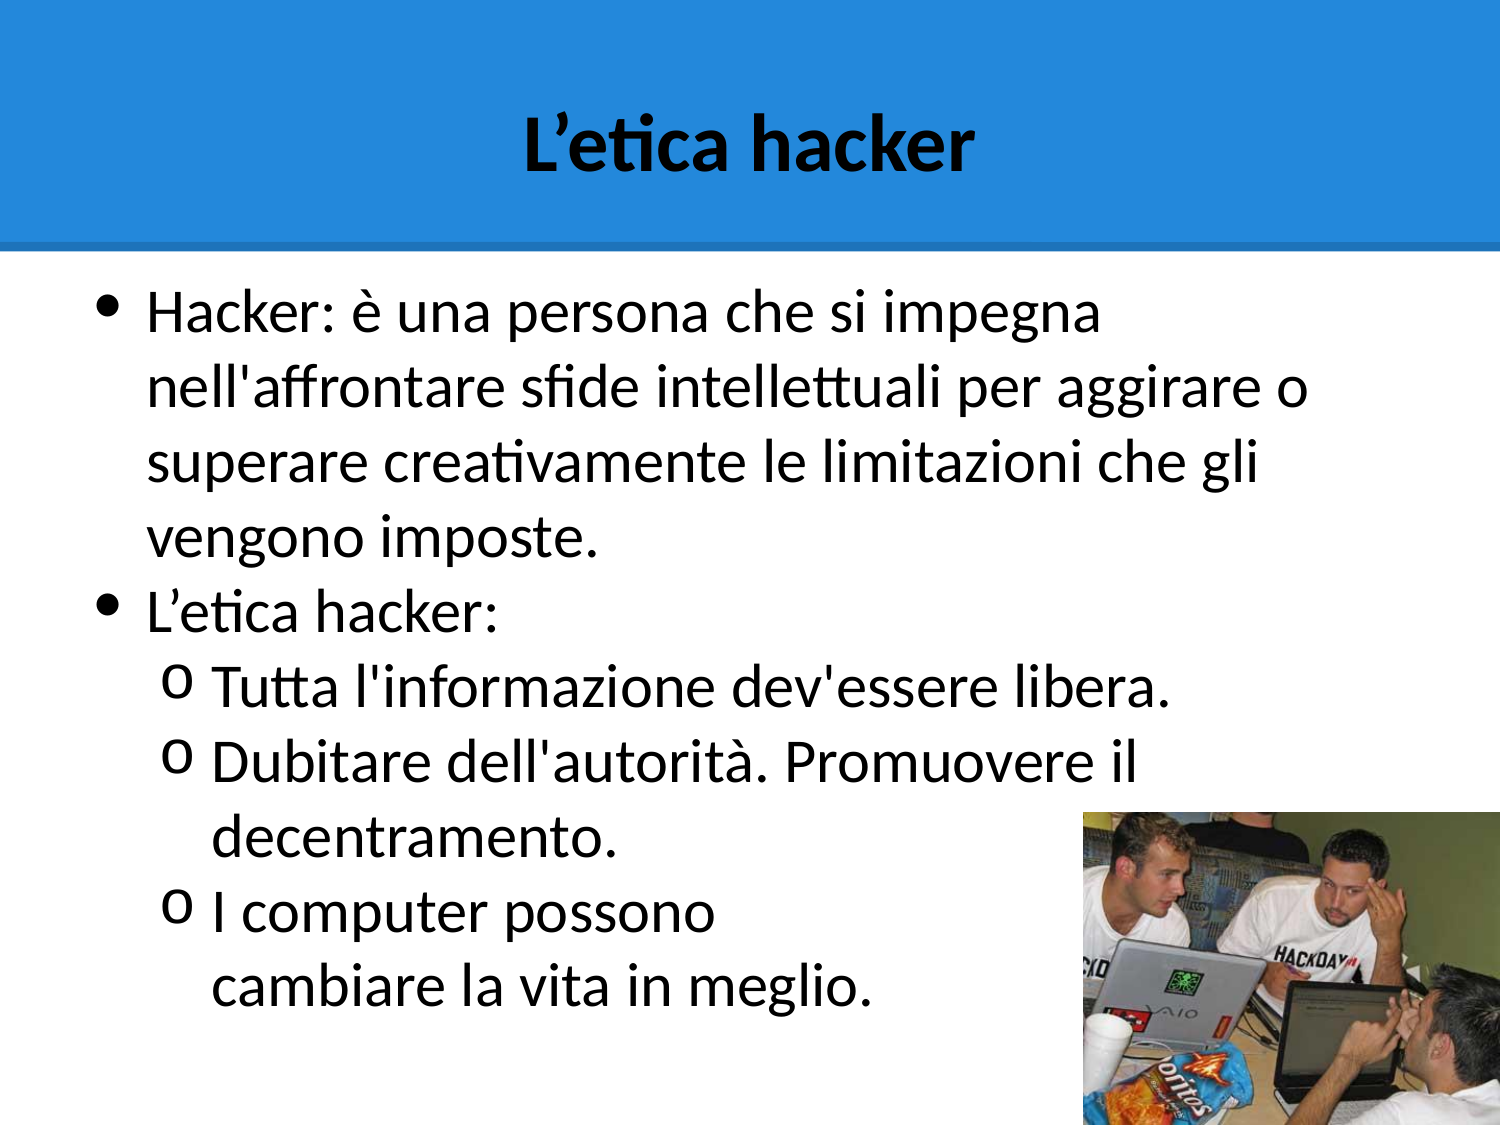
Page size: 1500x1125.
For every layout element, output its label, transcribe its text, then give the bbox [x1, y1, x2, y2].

title L’etica hacker [75, 45, 1425, 233]
picture [1083, 812, 1500, 1125]
list Hacker: è una persona che si impegna nell'affrontare sfide intellettuali per aggirare o superare creativamente le limitazioni che gli vengono imposte. L’etica hacker: Tutta l'informazione dev'essere libera. Dubitare dell'autorità. Promuovere il decentramento. I computer possono cambiare la vita in meglio. [75, 262, 1425, 1078]
